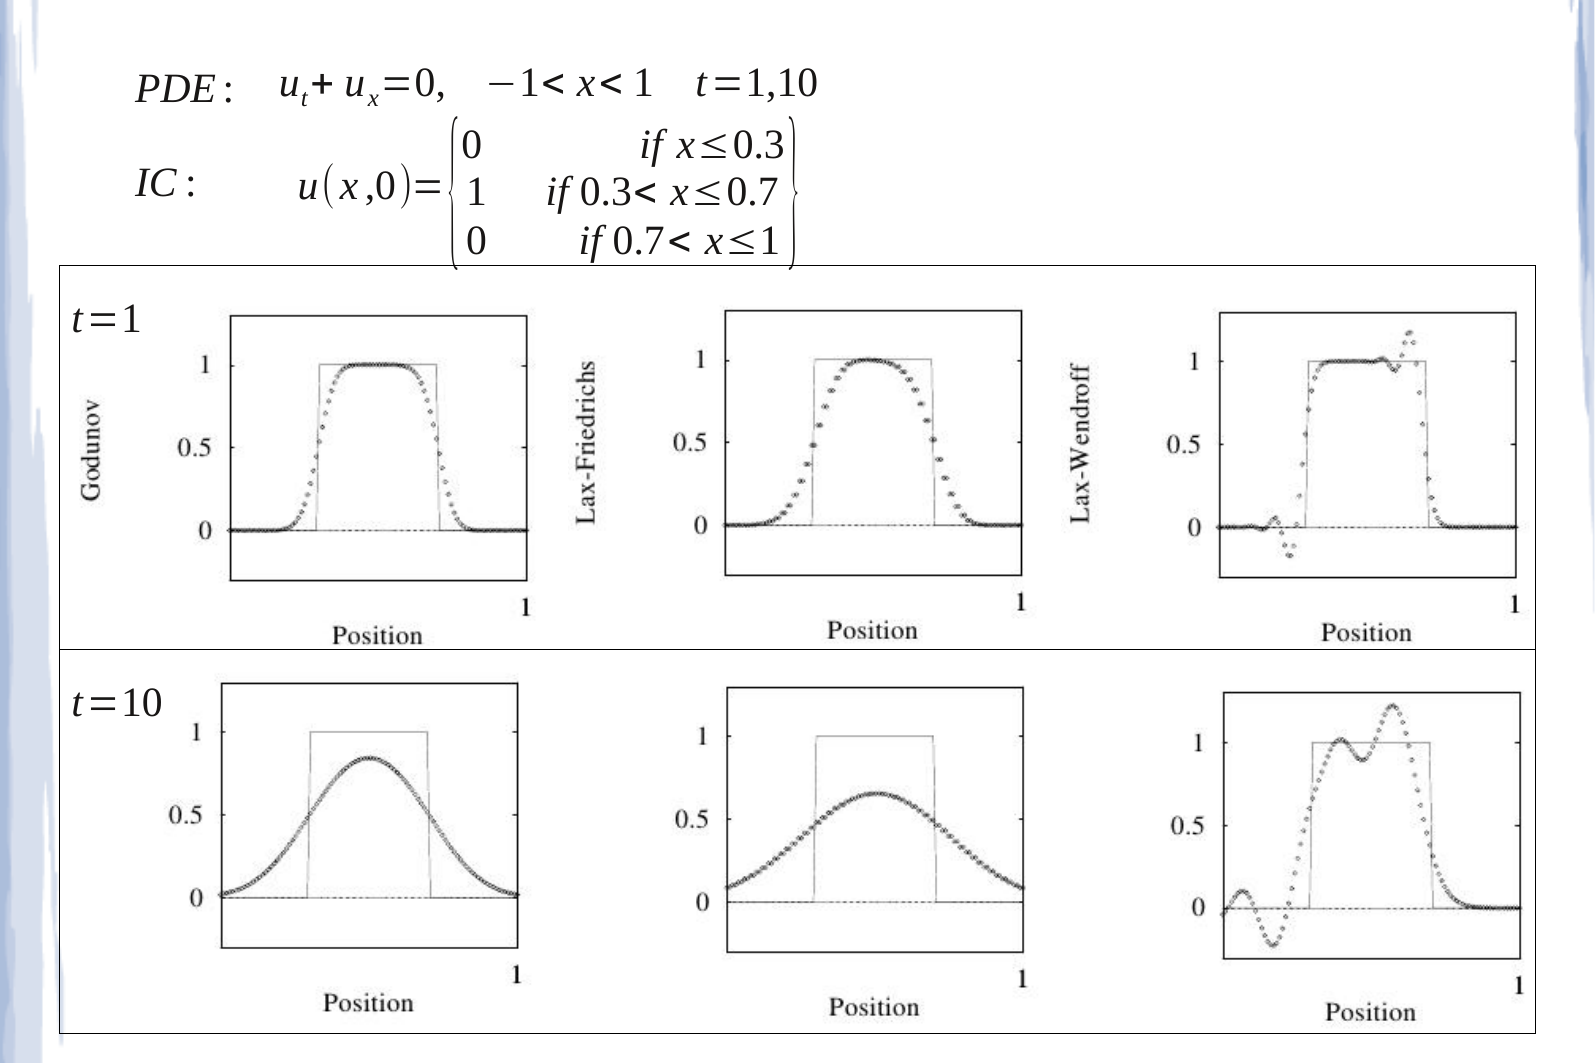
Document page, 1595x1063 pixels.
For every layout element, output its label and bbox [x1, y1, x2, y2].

chart [127, 159, 202, 206]
chart [272, 59, 824, 265]
picture [0, 0, 1595, 1063]
chart [64, 295, 148, 342]
chart [64, 679, 169, 726]
chart [272, 266, 824, 272]
chart [127, 64, 240, 112]
